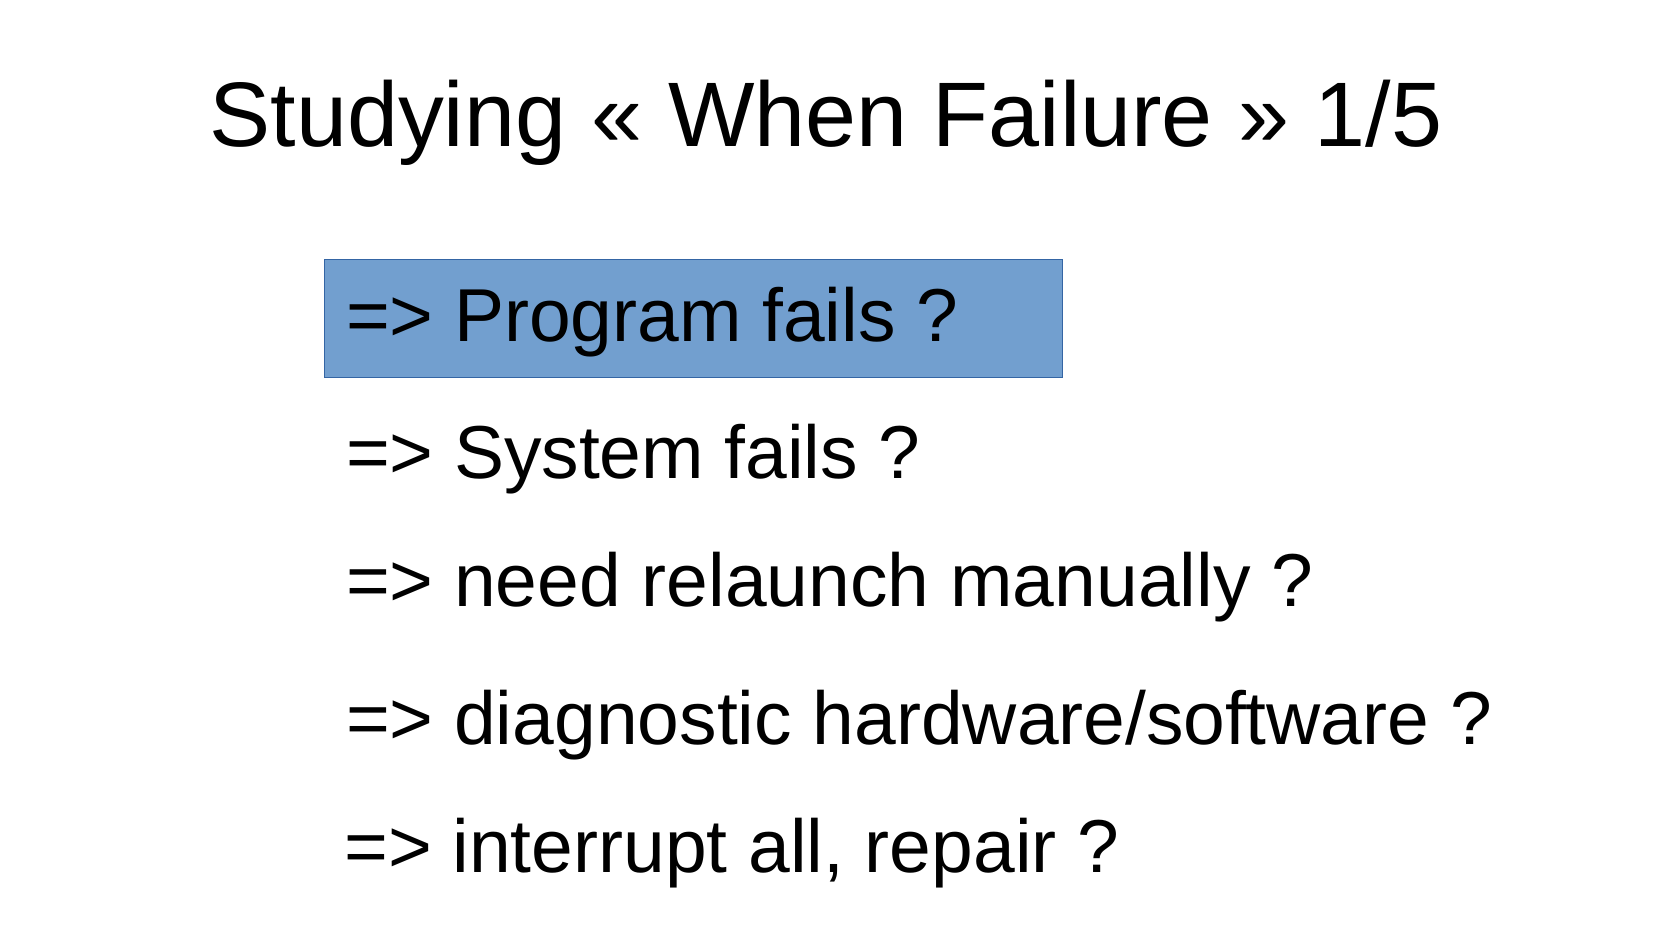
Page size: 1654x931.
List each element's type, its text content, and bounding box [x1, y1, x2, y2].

text_box => Program fails ? [331, 265, 974, 365]
text_box => diagnostic hardware/software ? [331, 668, 1508, 768]
text_box => need relaunch manually ? [331, 531, 1329, 631]
title Studying « When Failure » 1/5 [82, 37, 1571, 193]
text_box [324, 259, 1063, 378]
text_box => System fails ? [331, 403, 937, 503]
text_box => interrupt all, repair ? [329, 797, 1135, 897]
